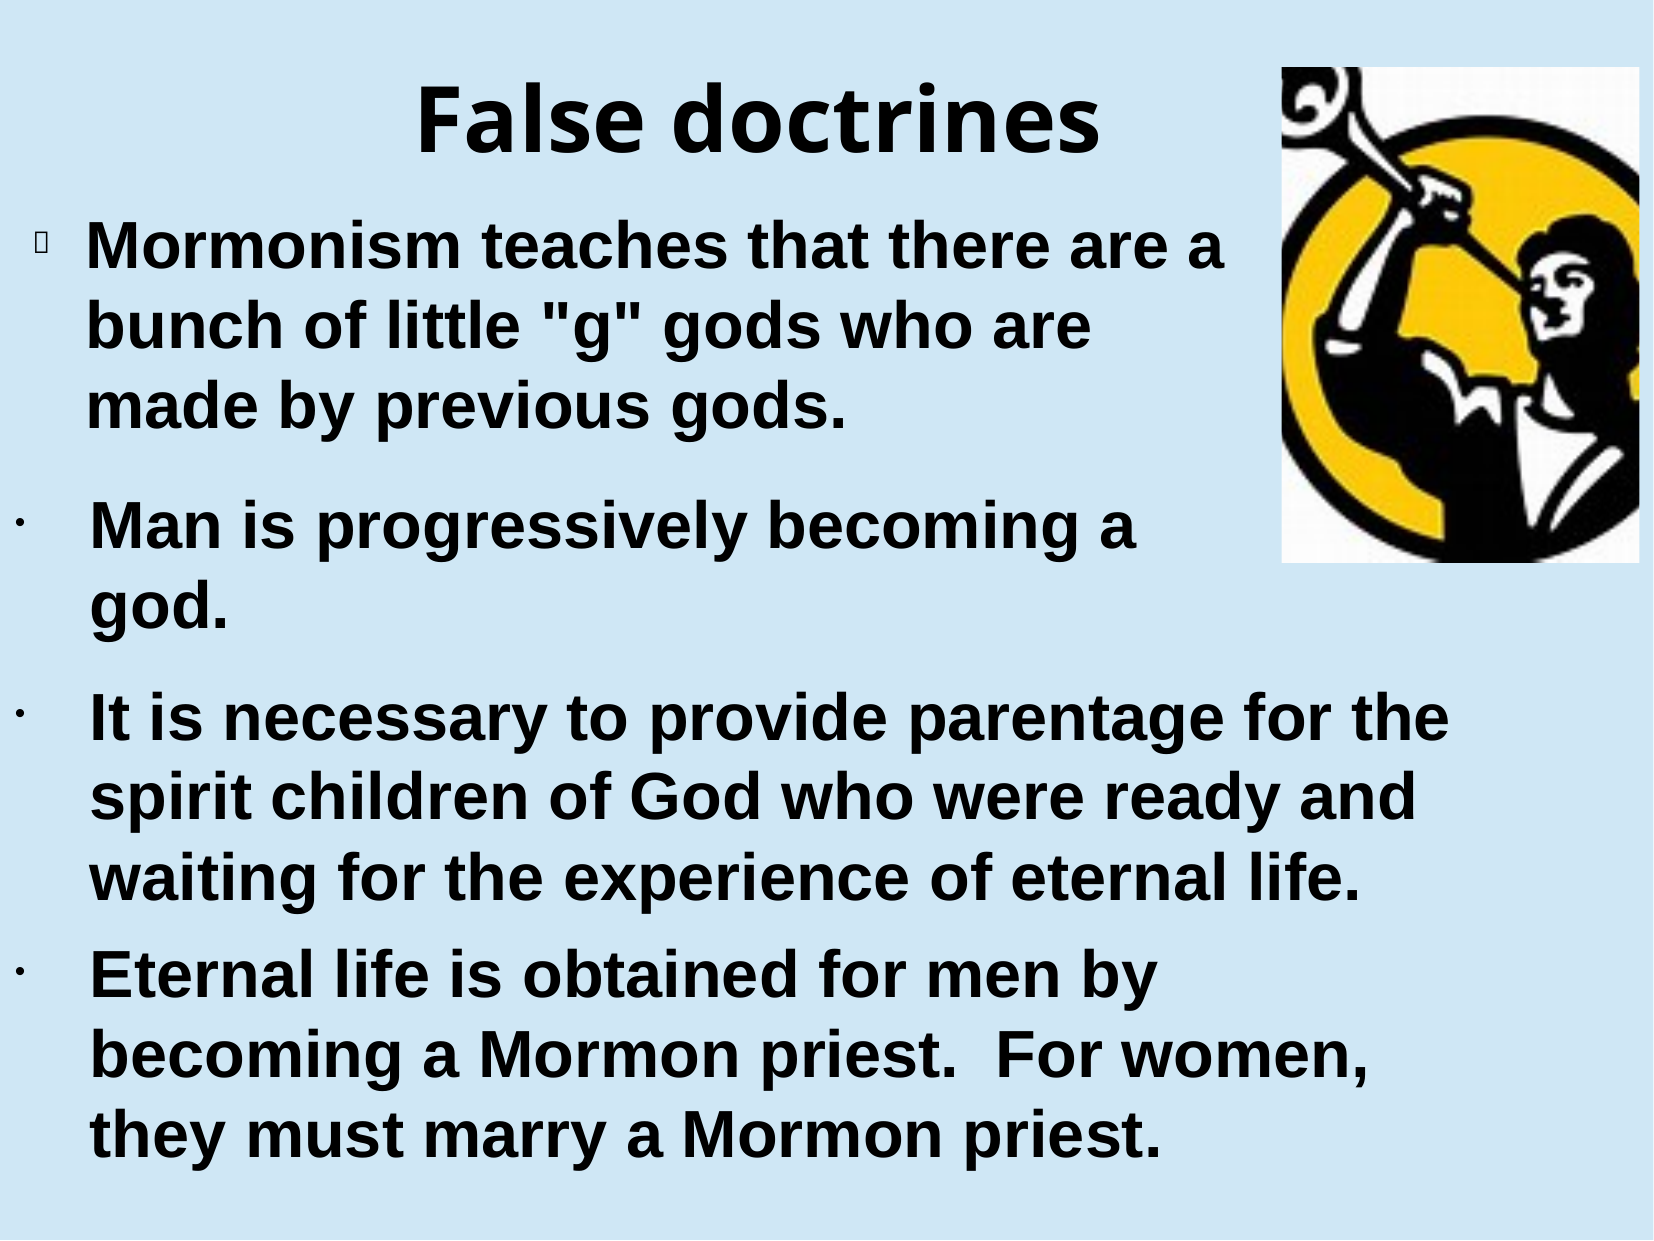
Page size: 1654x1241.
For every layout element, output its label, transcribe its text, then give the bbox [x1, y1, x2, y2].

text_box Man is progressively becoming a god. [0, 474, 1234, 650]
text_box It is necessary to provide parentage for the spirit children of God who were ready and waiting for the experience of eternal life. [0, 666, 1500, 921]
picture [1281, 67, 1640, 563]
text_box Eternal life is obtained for men by becoming a Mormon priest. For women, they must marry a Mormon priest. [0, 923, 1500, 1179]
text_box Mormonism teaches that there are a bunch of little "g" gods who are made by previous gods. [0, 194, 1244, 450]
title False doctrines [13, 70, 1502, 175]
